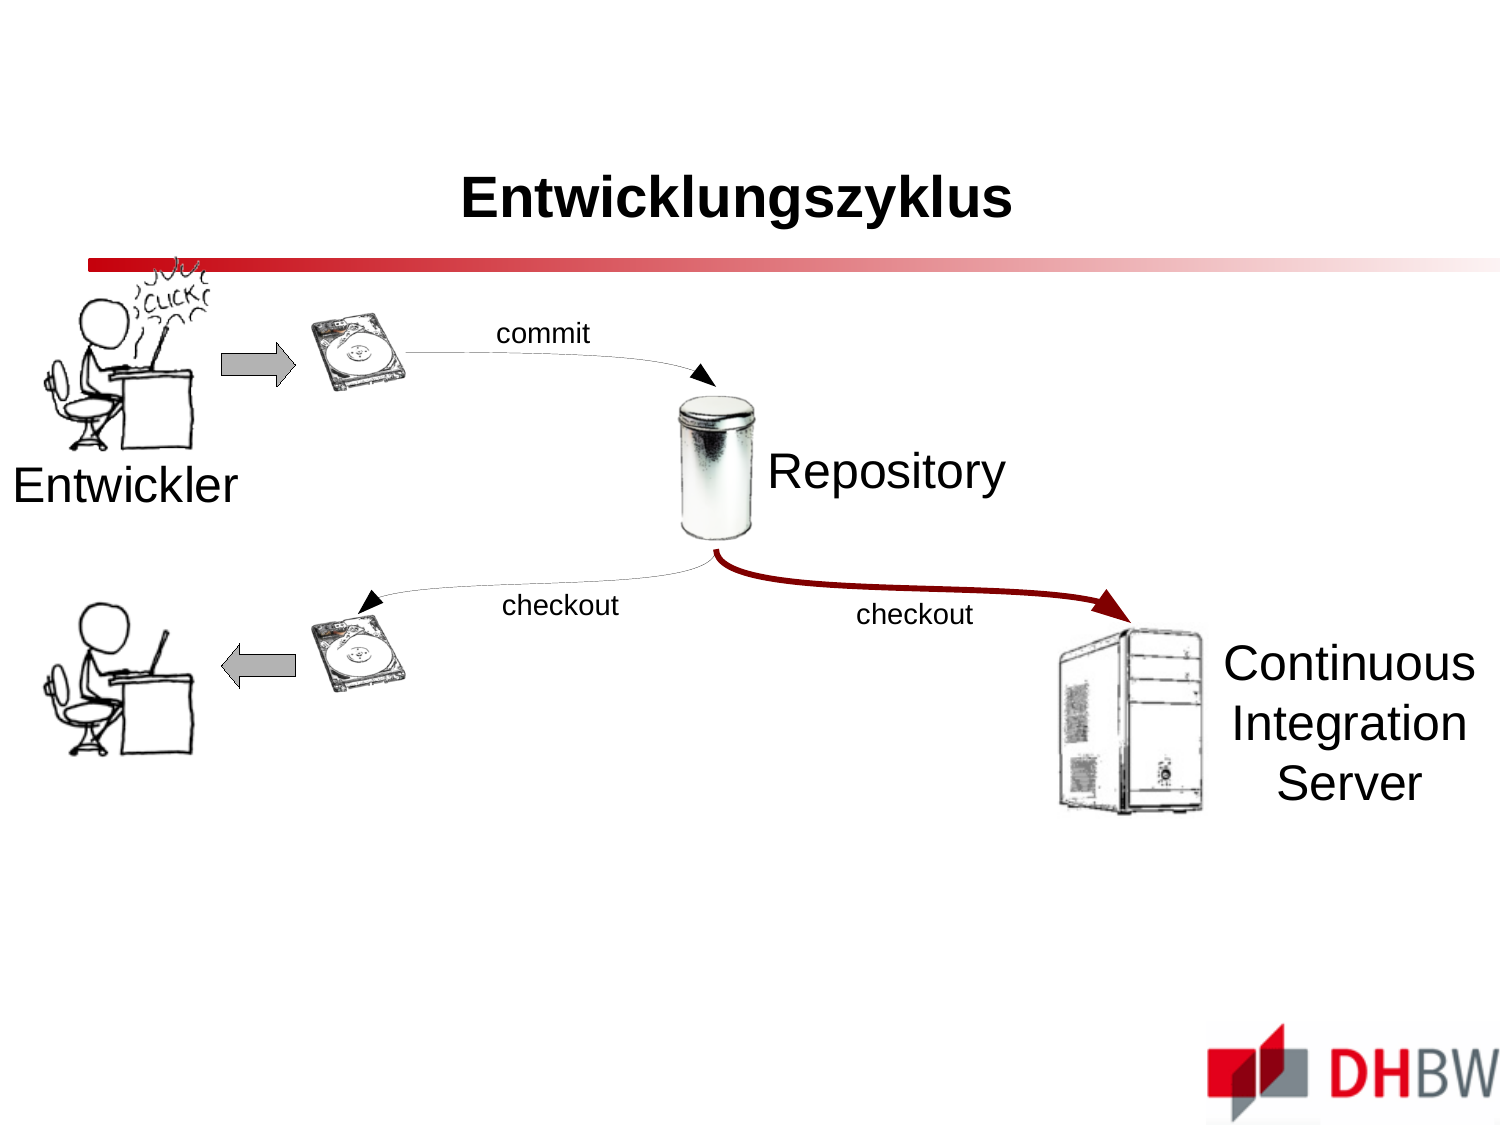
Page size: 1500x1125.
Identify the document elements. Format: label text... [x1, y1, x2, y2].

text_box Entwickler [0, 444, 255, 520]
text_box Continuous Integration Server [1208, 623, 1492, 818]
picture [1206, 1021, 1500, 1125]
text_box commit [481, 307, 606, 358]
picture [310, 614, 406, 693]
title Entwicklungszyklus [99, 99, 1375, 288]
picture [14, 540, 223, 763]
text_box [221, 643, 296, 689]
text_box checkout [487, 578, 635, 629]
text_box checkout [841, 588, 989, 638]
text_box [223, 342, 296, 387]
text_box Repository [752, 431, 1022, 506]
picture [310, 312, 406, 392]
picture [634, 386, 798, 550]
picture [14, 236, 223, 459]
picture [1033, 622, 1229, 819]
